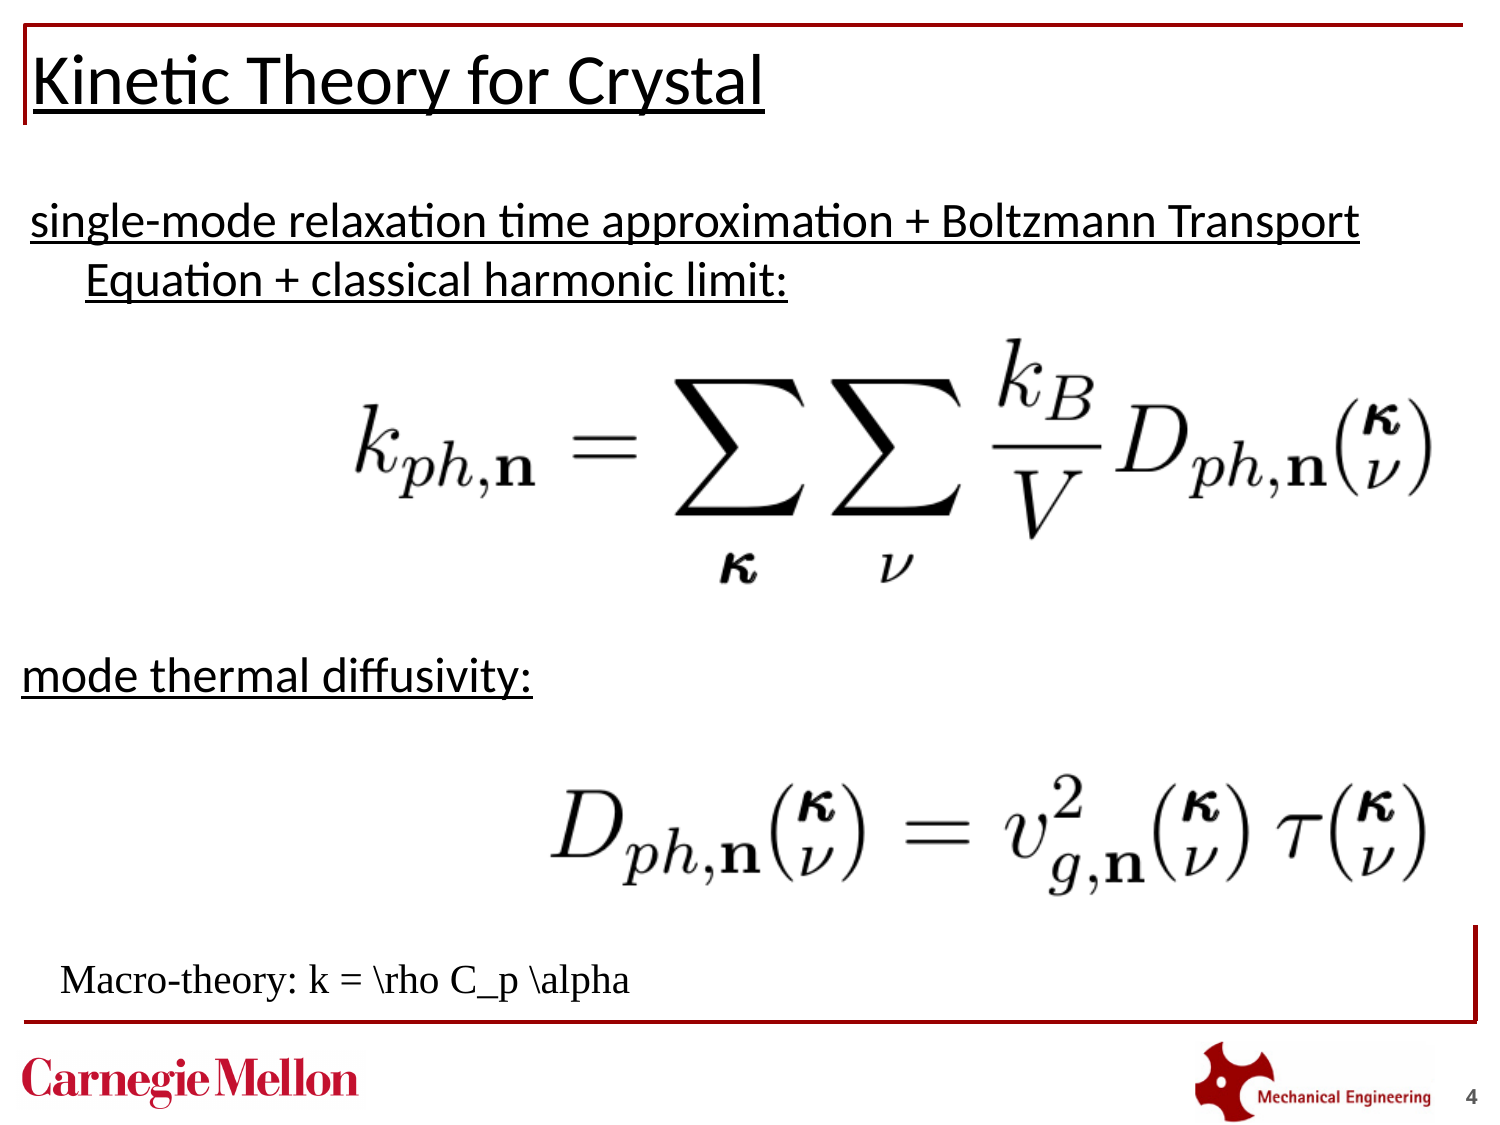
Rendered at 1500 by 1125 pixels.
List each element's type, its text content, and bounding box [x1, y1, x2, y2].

picture [335, 315, 1452, 605]
picture [1192, 1034, 1438, 1125]
title Kinetic Theory for Crystal [17, 24, 1368, 127]
text_box Macro-theory: k = \rho C_p \alpha [45, 945, 765, 1010]
text_box single-mode relaxation time approximation + Boltzmann Transport Equation + classical harmonic limit: [15, 180, 1500, 315]
picture [16, 1050, 366, 1110]
picture [540, 744, 1440, 914]
text_box mode thermal diffusivity: [6, 634, 1477, 714]
